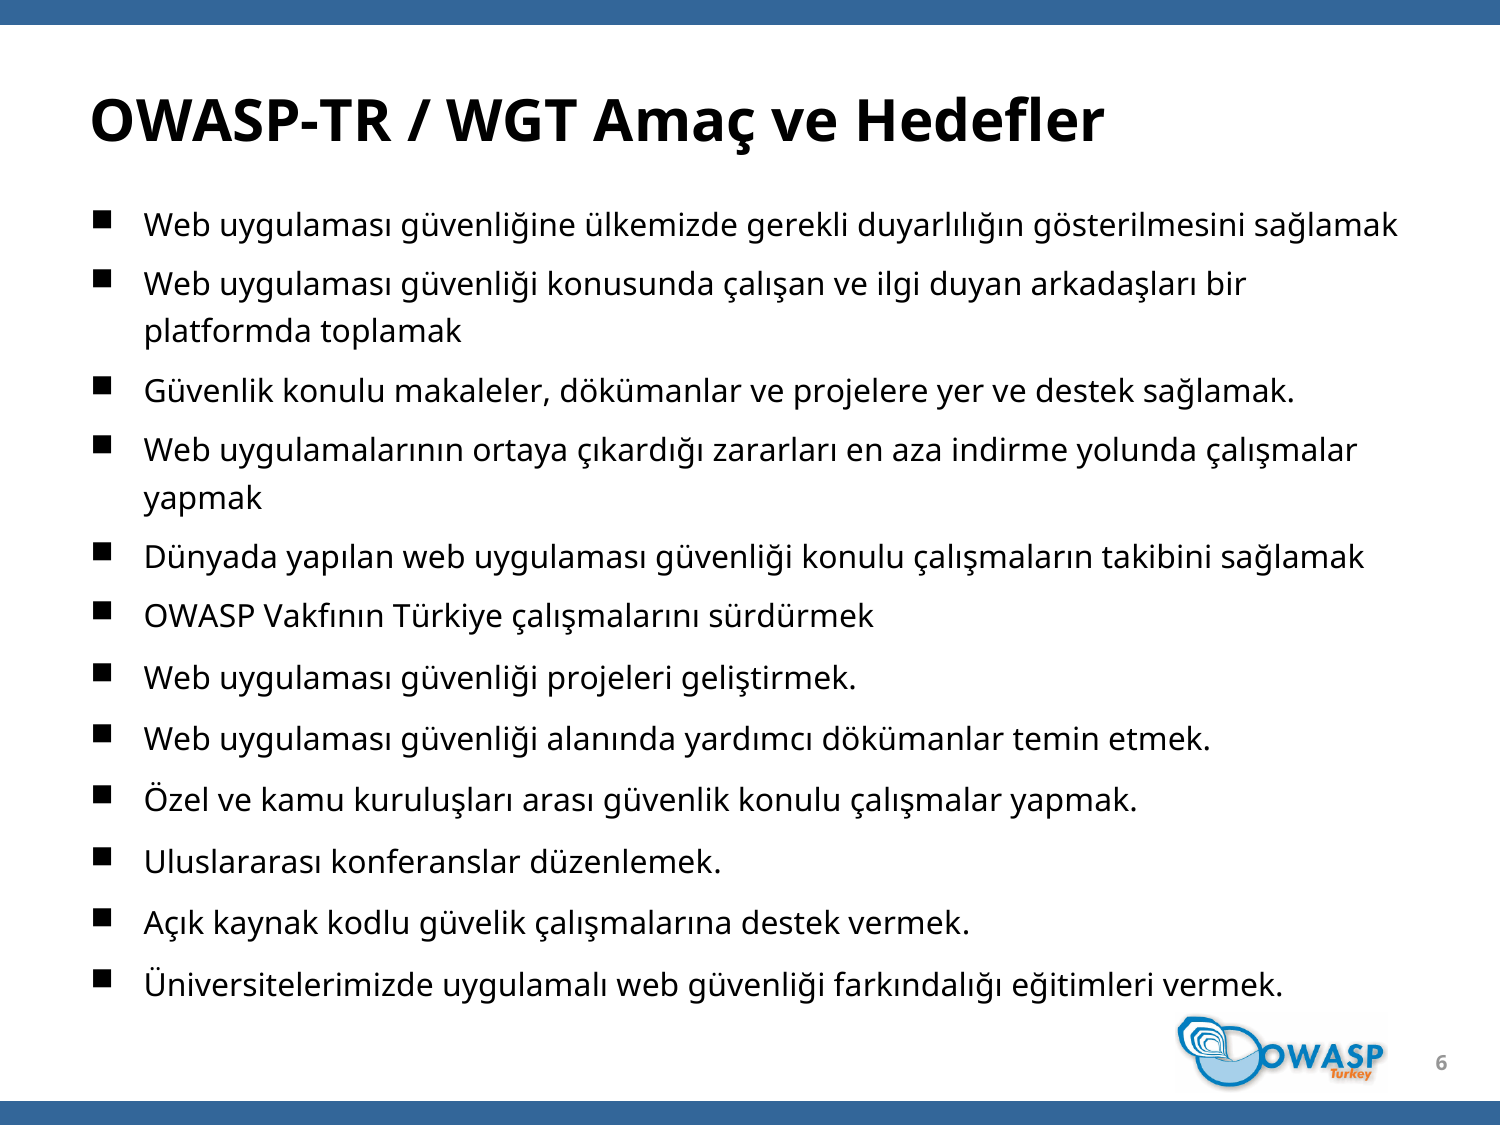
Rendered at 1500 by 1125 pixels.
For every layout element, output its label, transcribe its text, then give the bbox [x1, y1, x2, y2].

list Web uygulaması güvenliğine ülkemizde gerekli duyarlılığın gösterilmesini sağlamak Web uygulaması güvenliği konusunda çalışan ve ilgi duyan arkadaşları bir platformda toplamak Güvenlik konulu makaleler, dökümanlar ve projelere yer ve destek sağlamak. Web uygulamalarının ortaya çıkardığı zararları en aza indirme yolunda çalışmalar yapmak Dünyada yapılan web uygulaması güvenliği konulu çalışmaların takibini sağlamak OWASP Vakfının Türkiye çalışmalarını sürdürmek Web uygulaması güvenliği projeleri geliştirmek. Web uygulaması güvenliği alanında yardımcı dökümanlar temin etmek. Özel ve kamu kuruluşları arası güvenlik konulu çalışmalar yapmak. Uluslararası konferanslar düzenlemek. Açık kaynak kodlu güvelik çalışmalarına destek vermek. Üniversitelerimizde uygulamalı web güvenliği farkındalığı eğitimleri vermek. [75, 187, 1426, 1088]
text_box <number> [1426, 1034, 1475, 1082]
picture [1175, 1088, 1388, 1093]
title OWASP-TR / WGT Amaç ve Hedefler [75, 45, 1426, 176]
